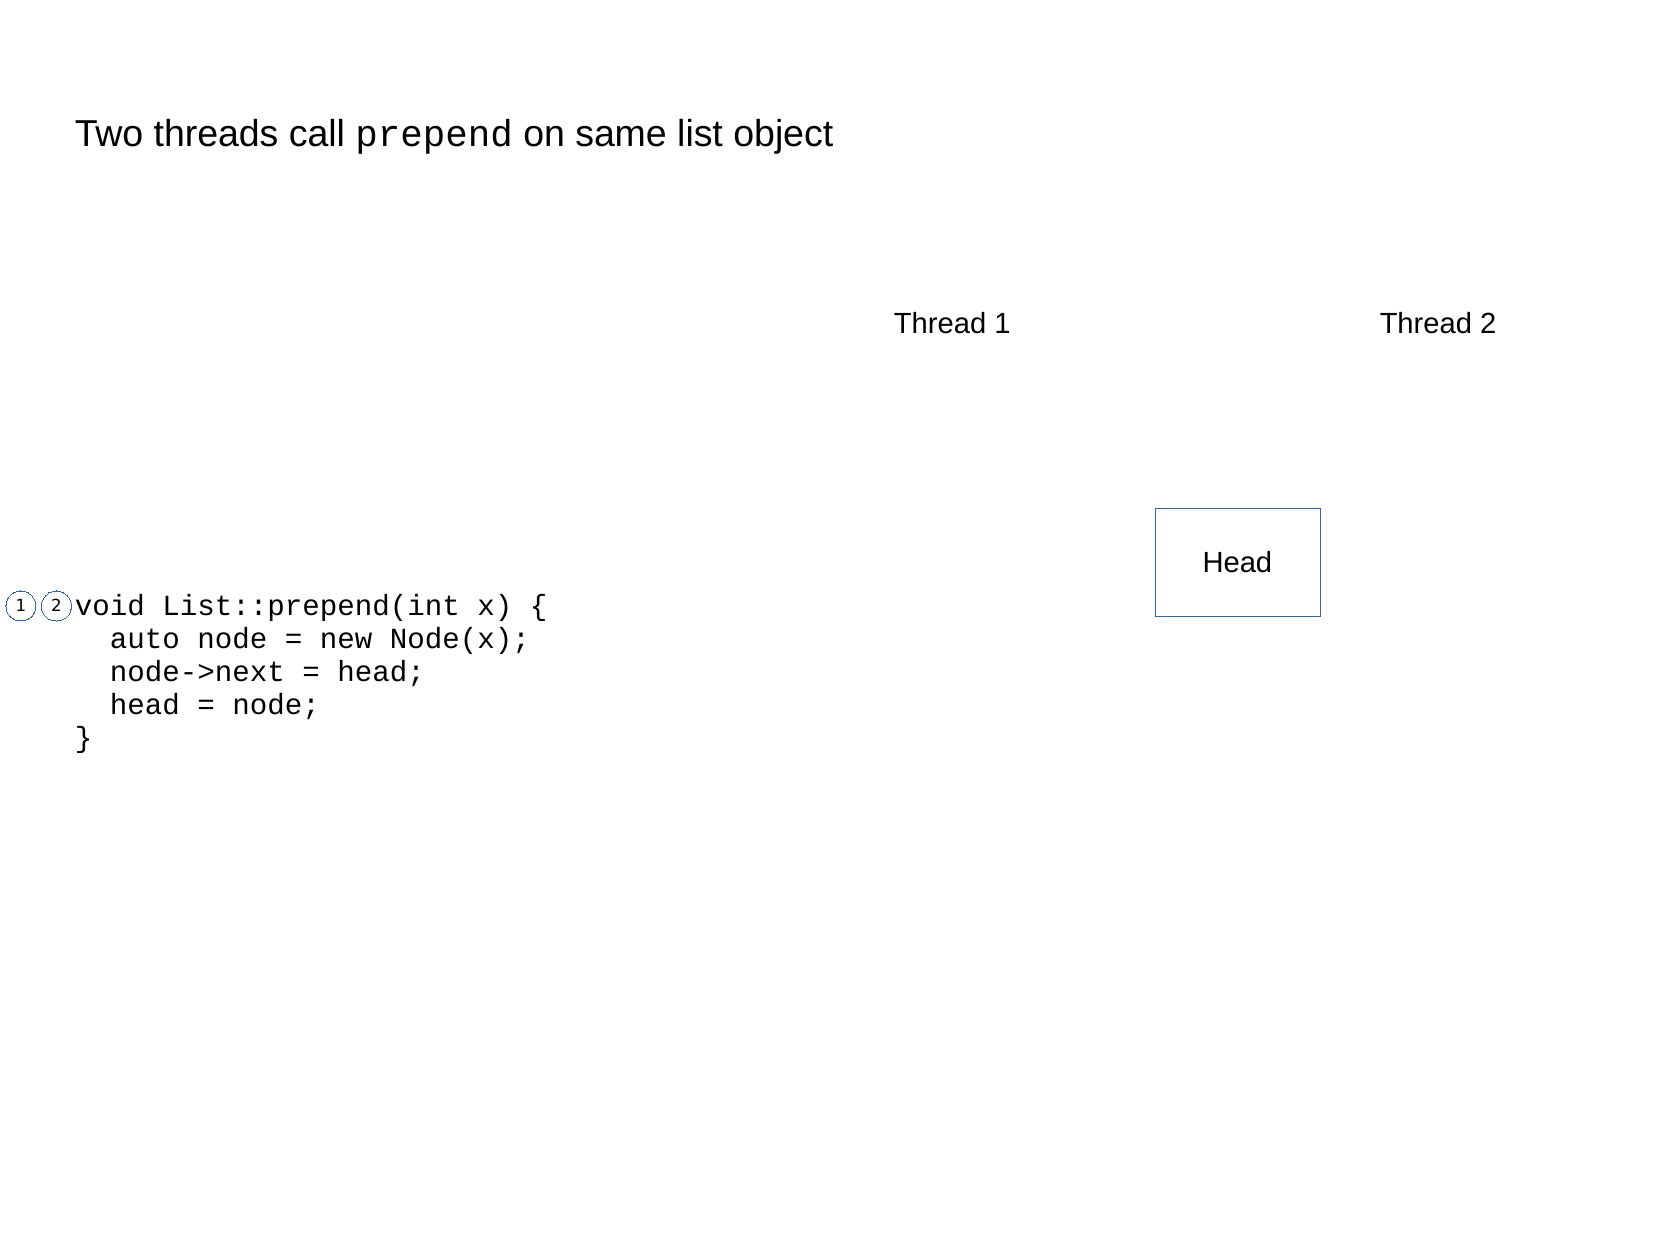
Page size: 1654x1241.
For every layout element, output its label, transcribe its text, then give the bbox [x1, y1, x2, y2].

text_box void List::prepend(int x) { auto node = new Node(x); node->next = head; head = node; } [60, 583, 563, 797]
text_box Thread 2 [1365, 300, 1512, 348]
text_box Head [1155, 508, 1321, 617]
text_box Thread 1 [879, 300, 1026, 348]
text_box Two threads call prepend on same list object [60, 104, 849, 166]
text_box 1 [5, 590, 36, 621]
text_box 2 [41, 590, 72, 622]
